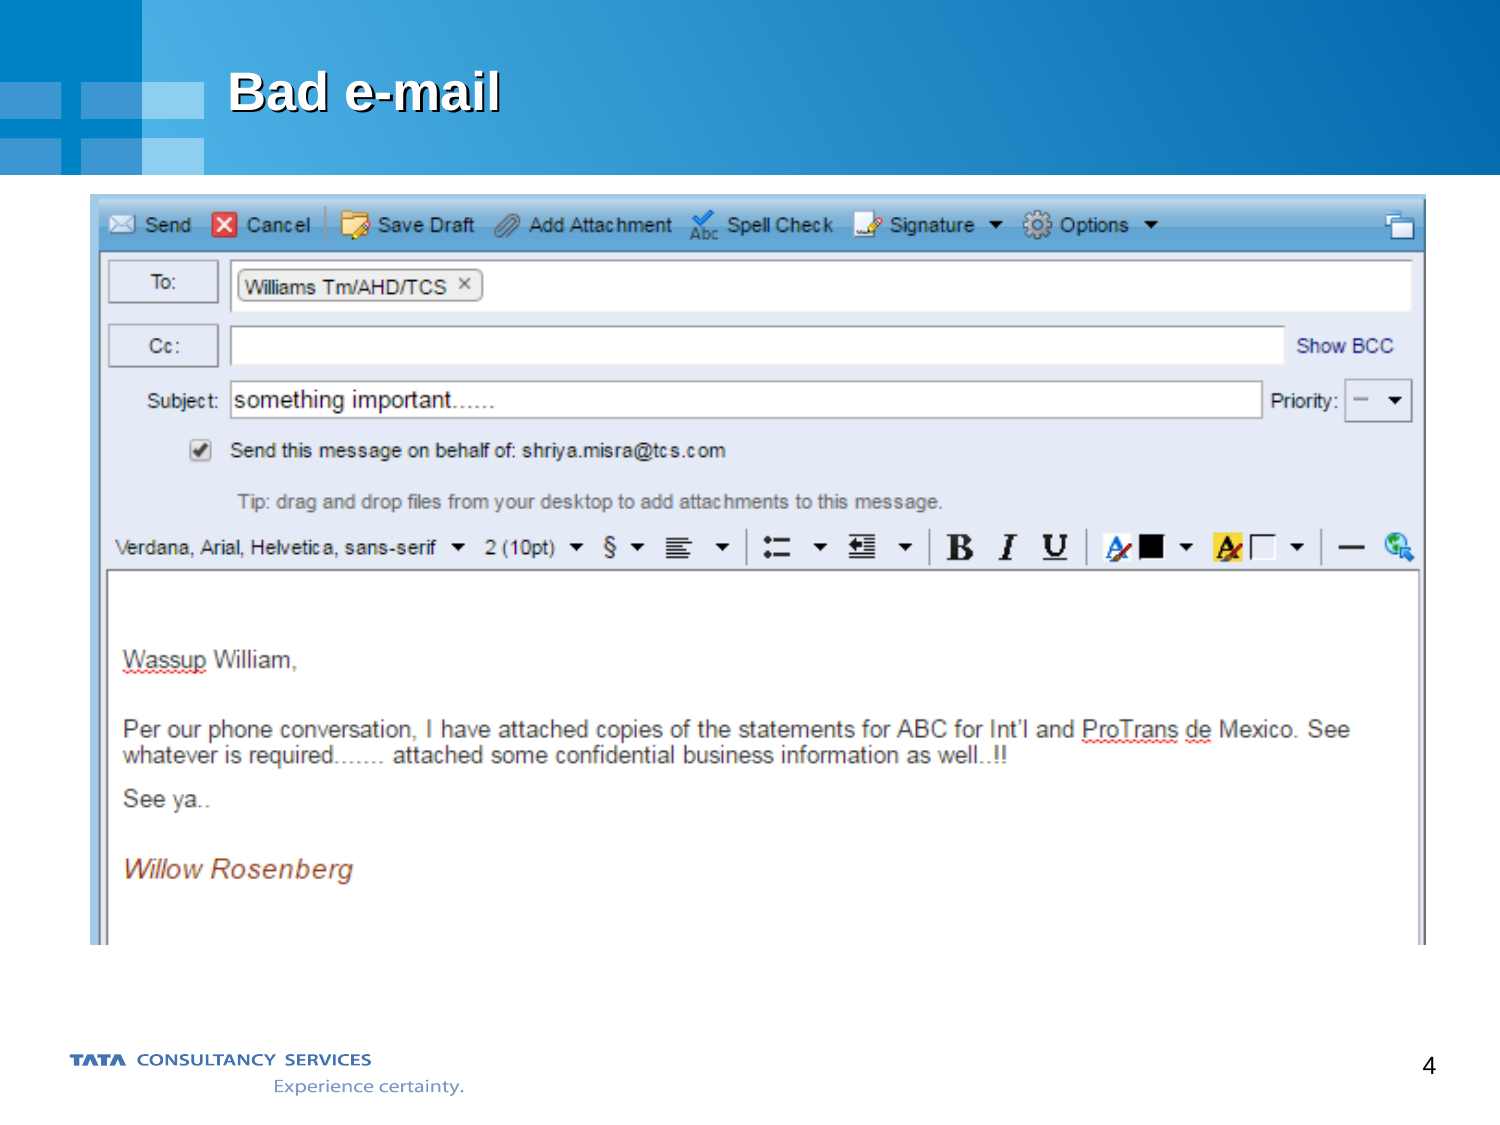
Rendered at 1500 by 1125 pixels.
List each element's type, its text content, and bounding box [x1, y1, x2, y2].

picture [90, 194, 1426, 946]
title Bad e-mail [212, 54, 1447, 131]
